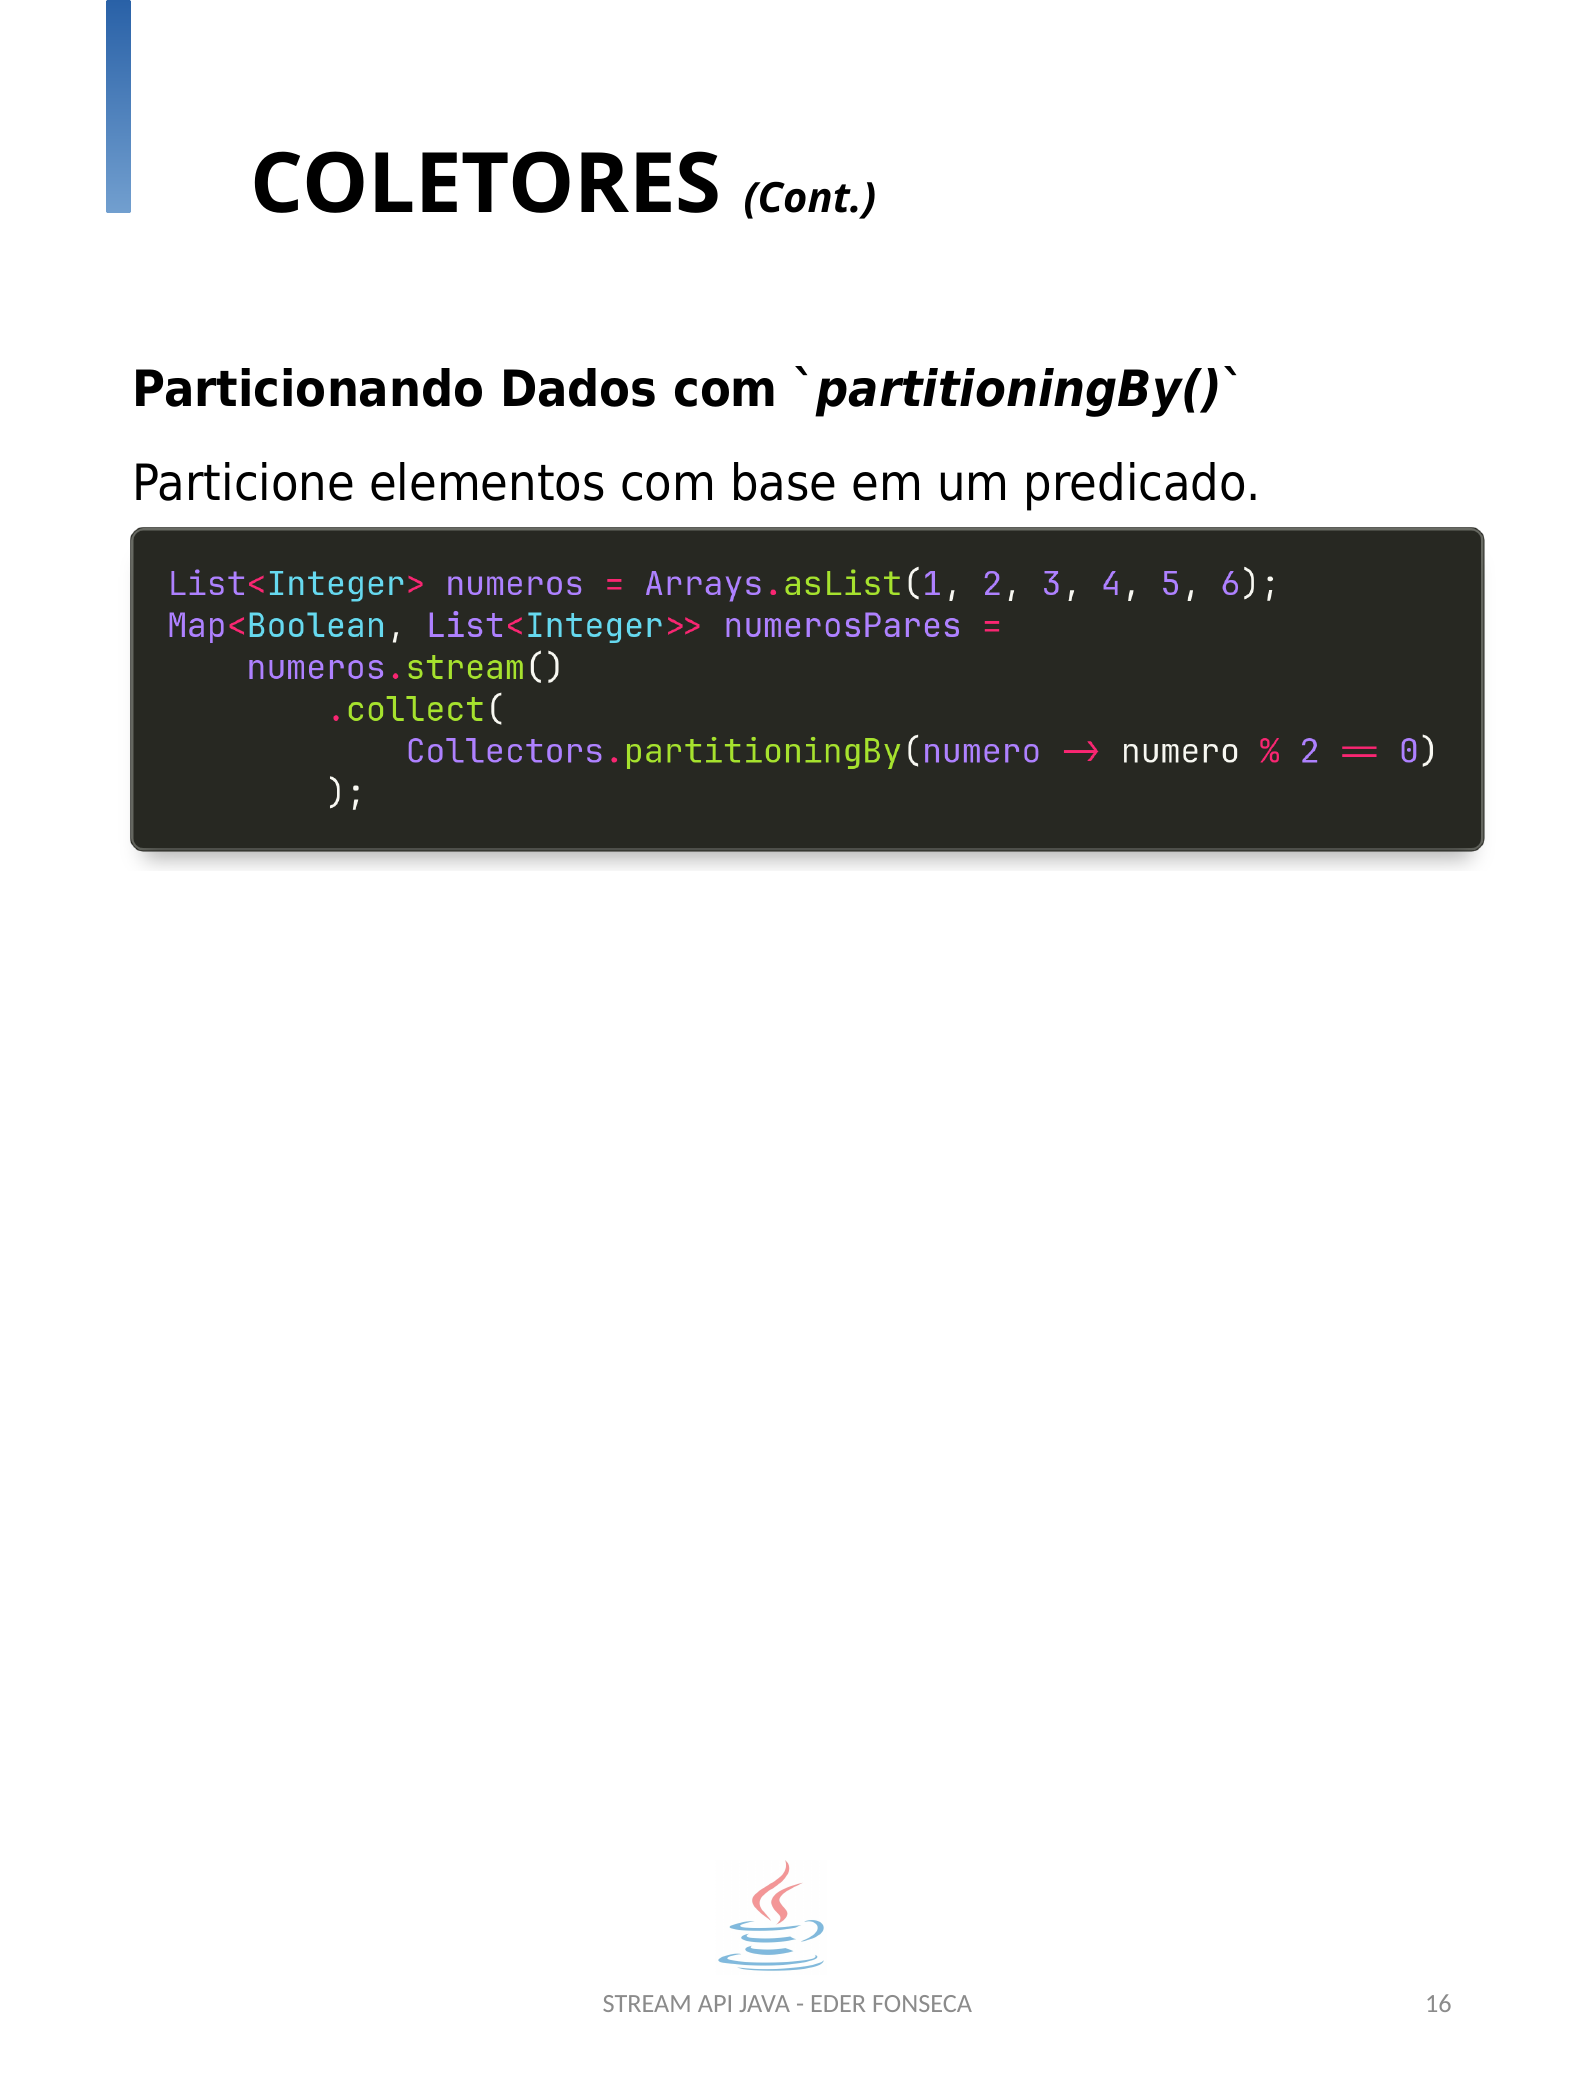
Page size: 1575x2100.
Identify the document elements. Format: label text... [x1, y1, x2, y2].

text_box [106, 0, 131, 213]
picture [715, 1860, 827, 1975]
text_box Particionando Dados com `partitioningBy()` Particione elementos com base em um predicado. [118, 348, 1477, 507]
text_box COLETORES (Cont.) [236, 121, 1418, 237]
picture [108, 507, 1506, 871]
